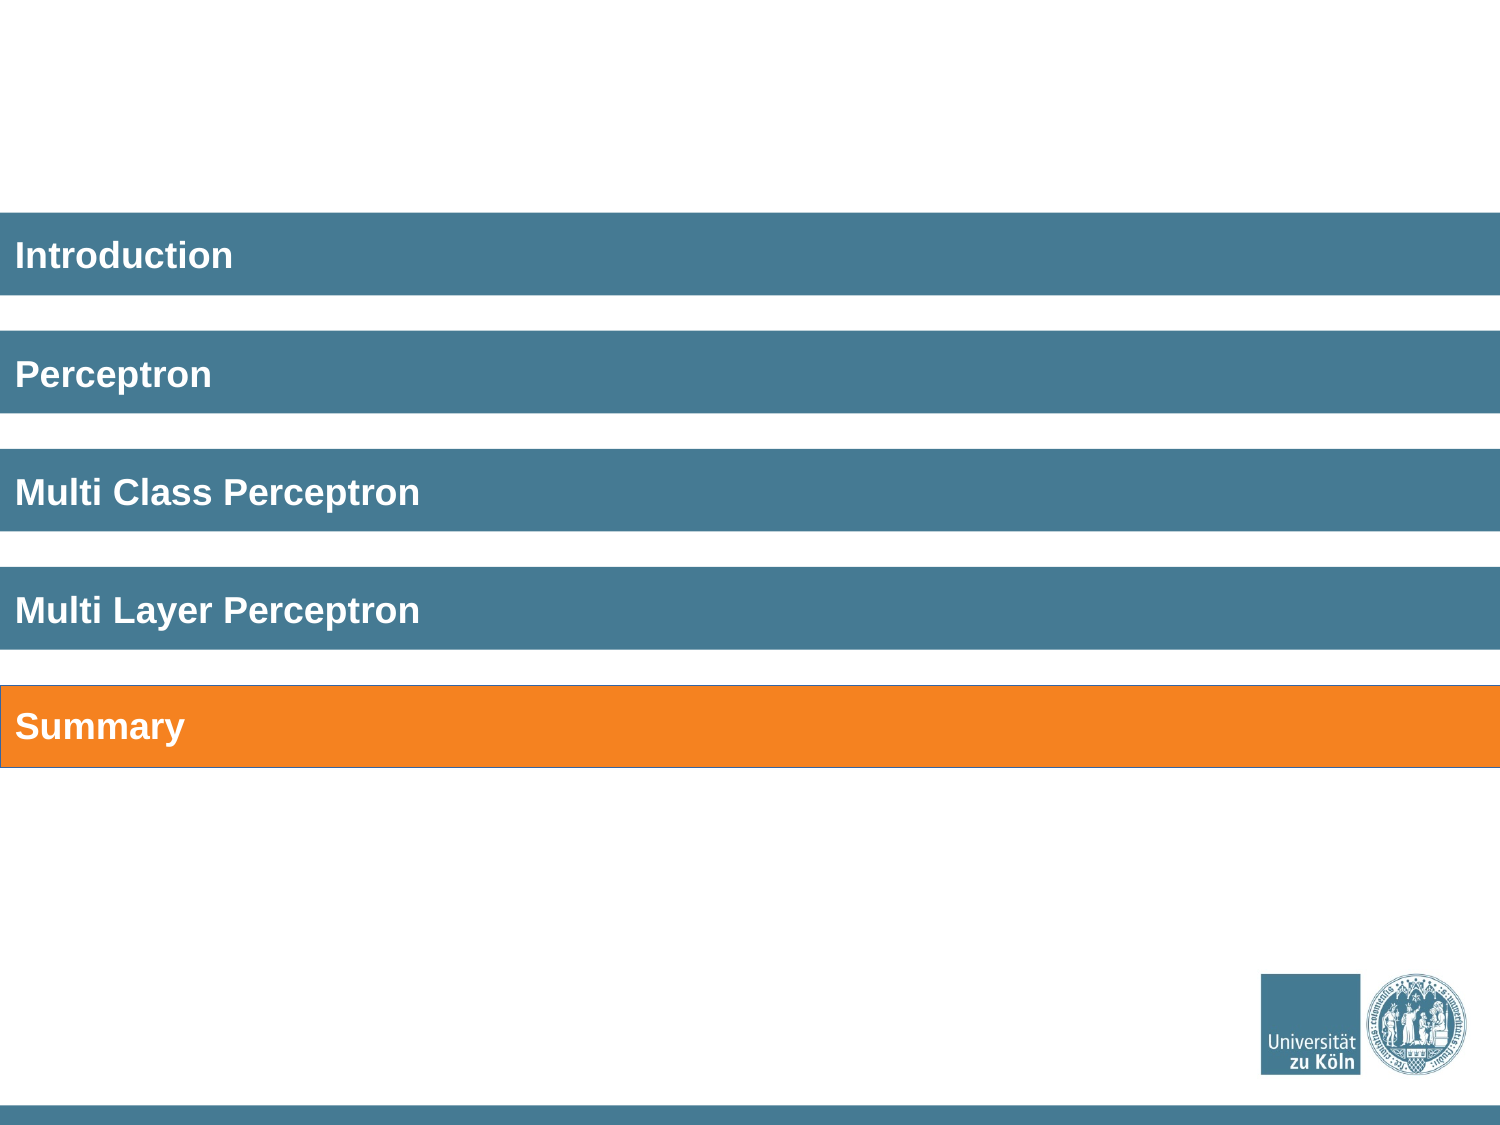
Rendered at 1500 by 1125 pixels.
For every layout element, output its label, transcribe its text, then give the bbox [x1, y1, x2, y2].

text_box Summary [0, 685, 1500, 768]
picture [1257, 969, 1471, 1079]
